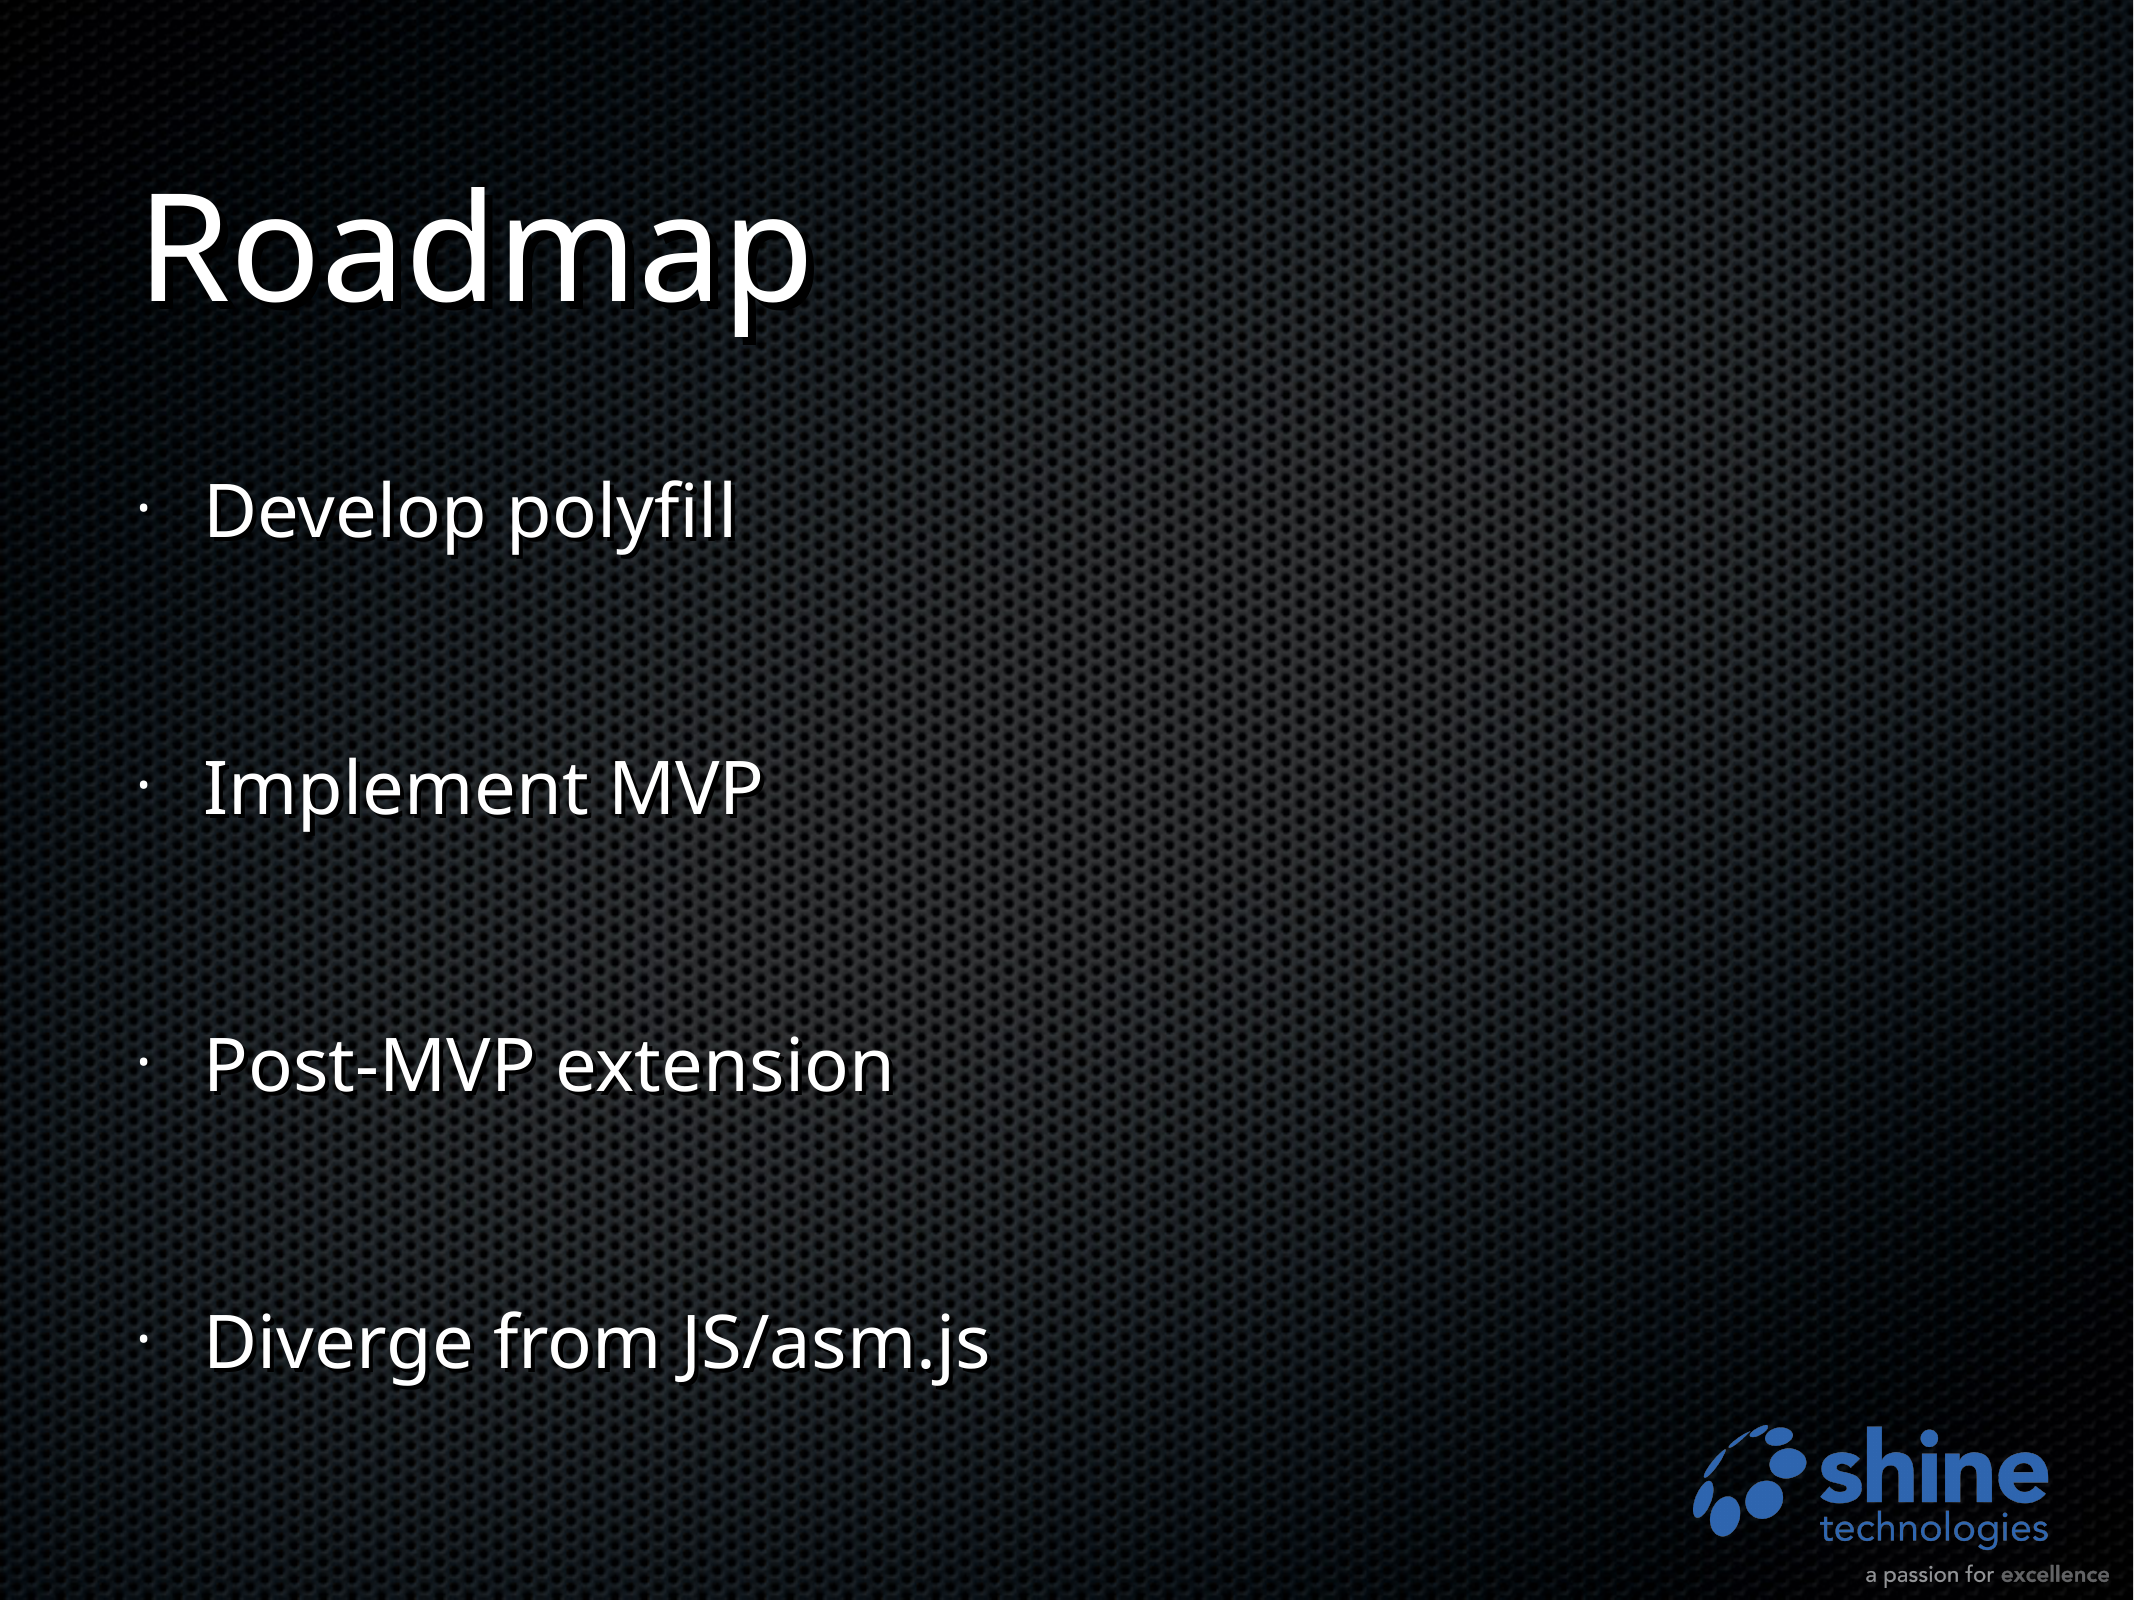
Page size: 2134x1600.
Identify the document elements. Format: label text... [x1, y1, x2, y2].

title Roadmap [129, 41, 2005, 442]
list Develop polyfill Implement MVP Post-MVP extension Diverge from JS/asm.js [129, 454, 2005, 1392]
picture [0, 0, 2134, 1600]
